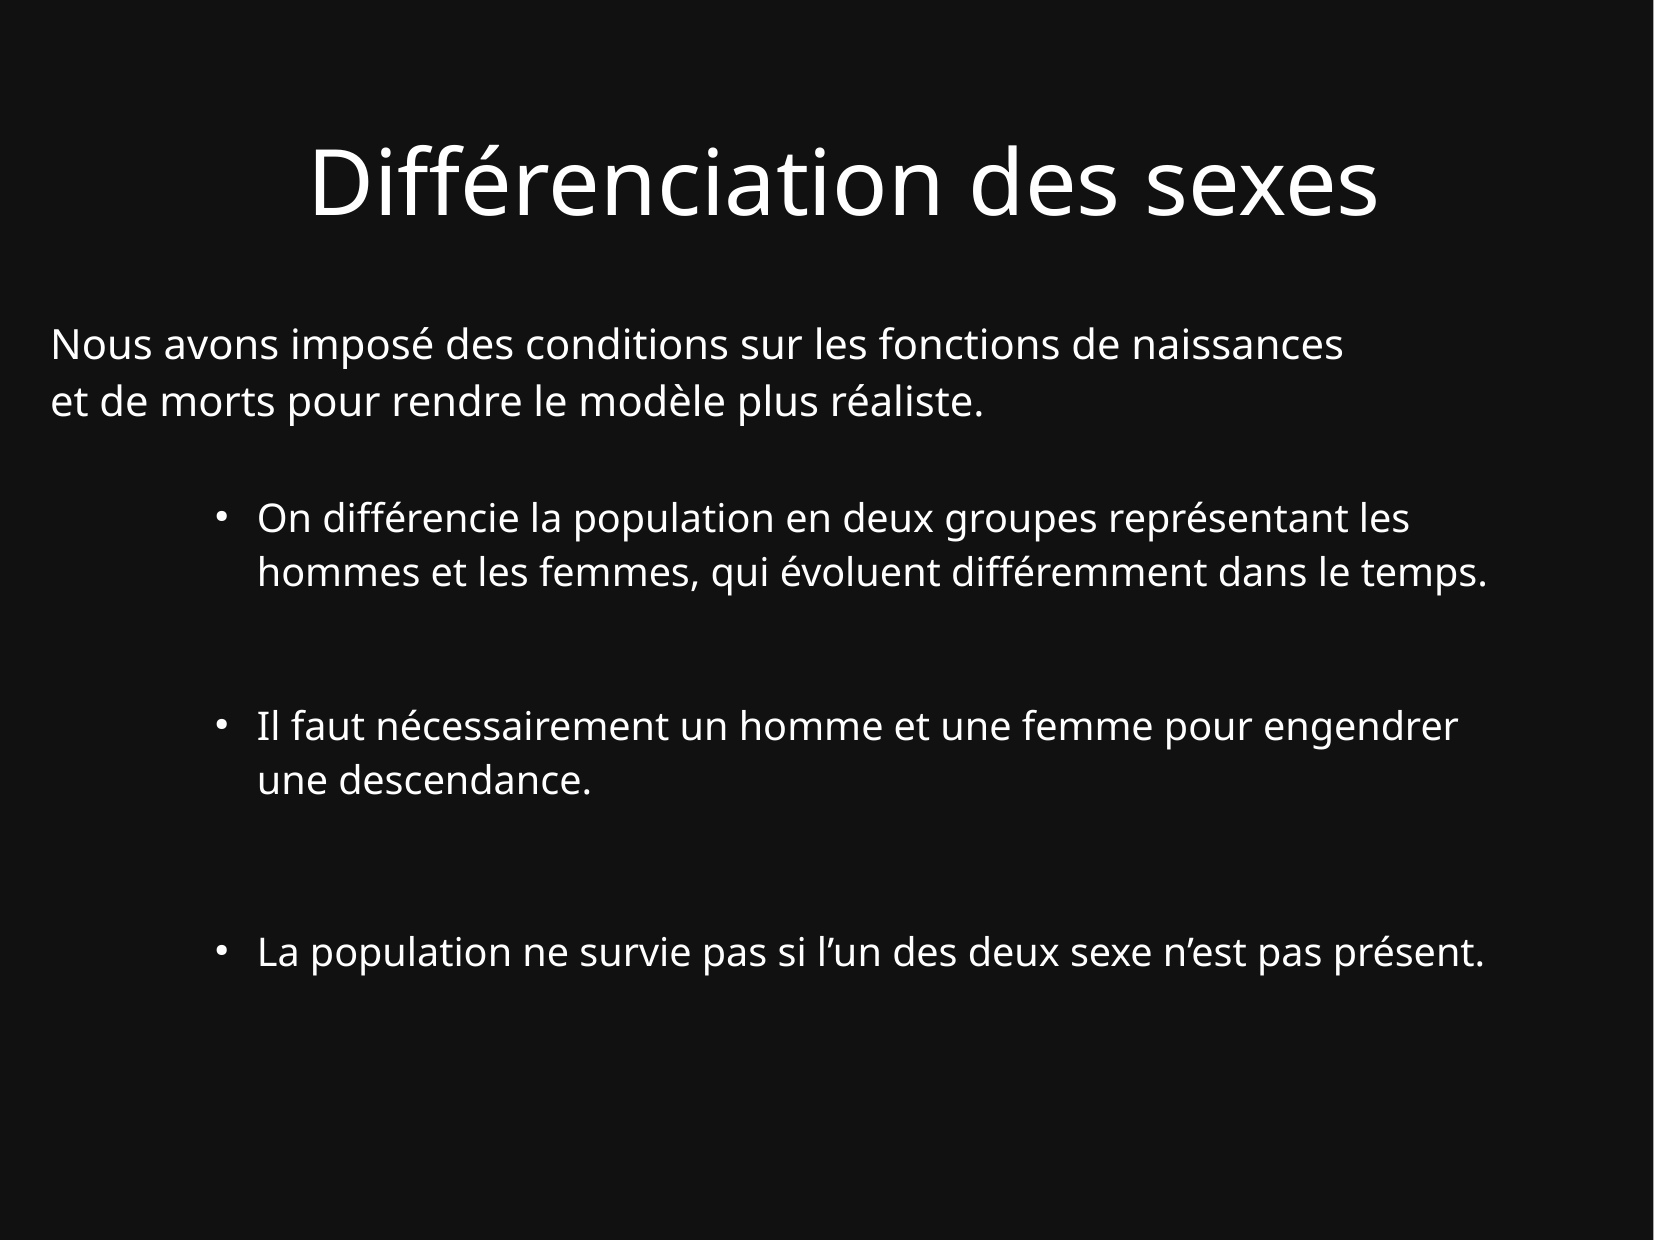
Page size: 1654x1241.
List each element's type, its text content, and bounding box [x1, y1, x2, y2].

text_box Nous avons imposé des conditions sur les fonctions de naissances et de morts pour rendre le modèle plus réaliste. [35, 307, 1371, 498]
list On différencie la population en deux groupes représentant les hommes et les femmes, qui évoluent différemment dans le temps. Il faut nécessairement un homme et une femme pour engendrer une descendance. La population ne survie pas si l’un des deux sexe n’est pas présent. [200, 490, 1501, 1004]
title Différenciation des sexes [82, 76, 1571, 284]
